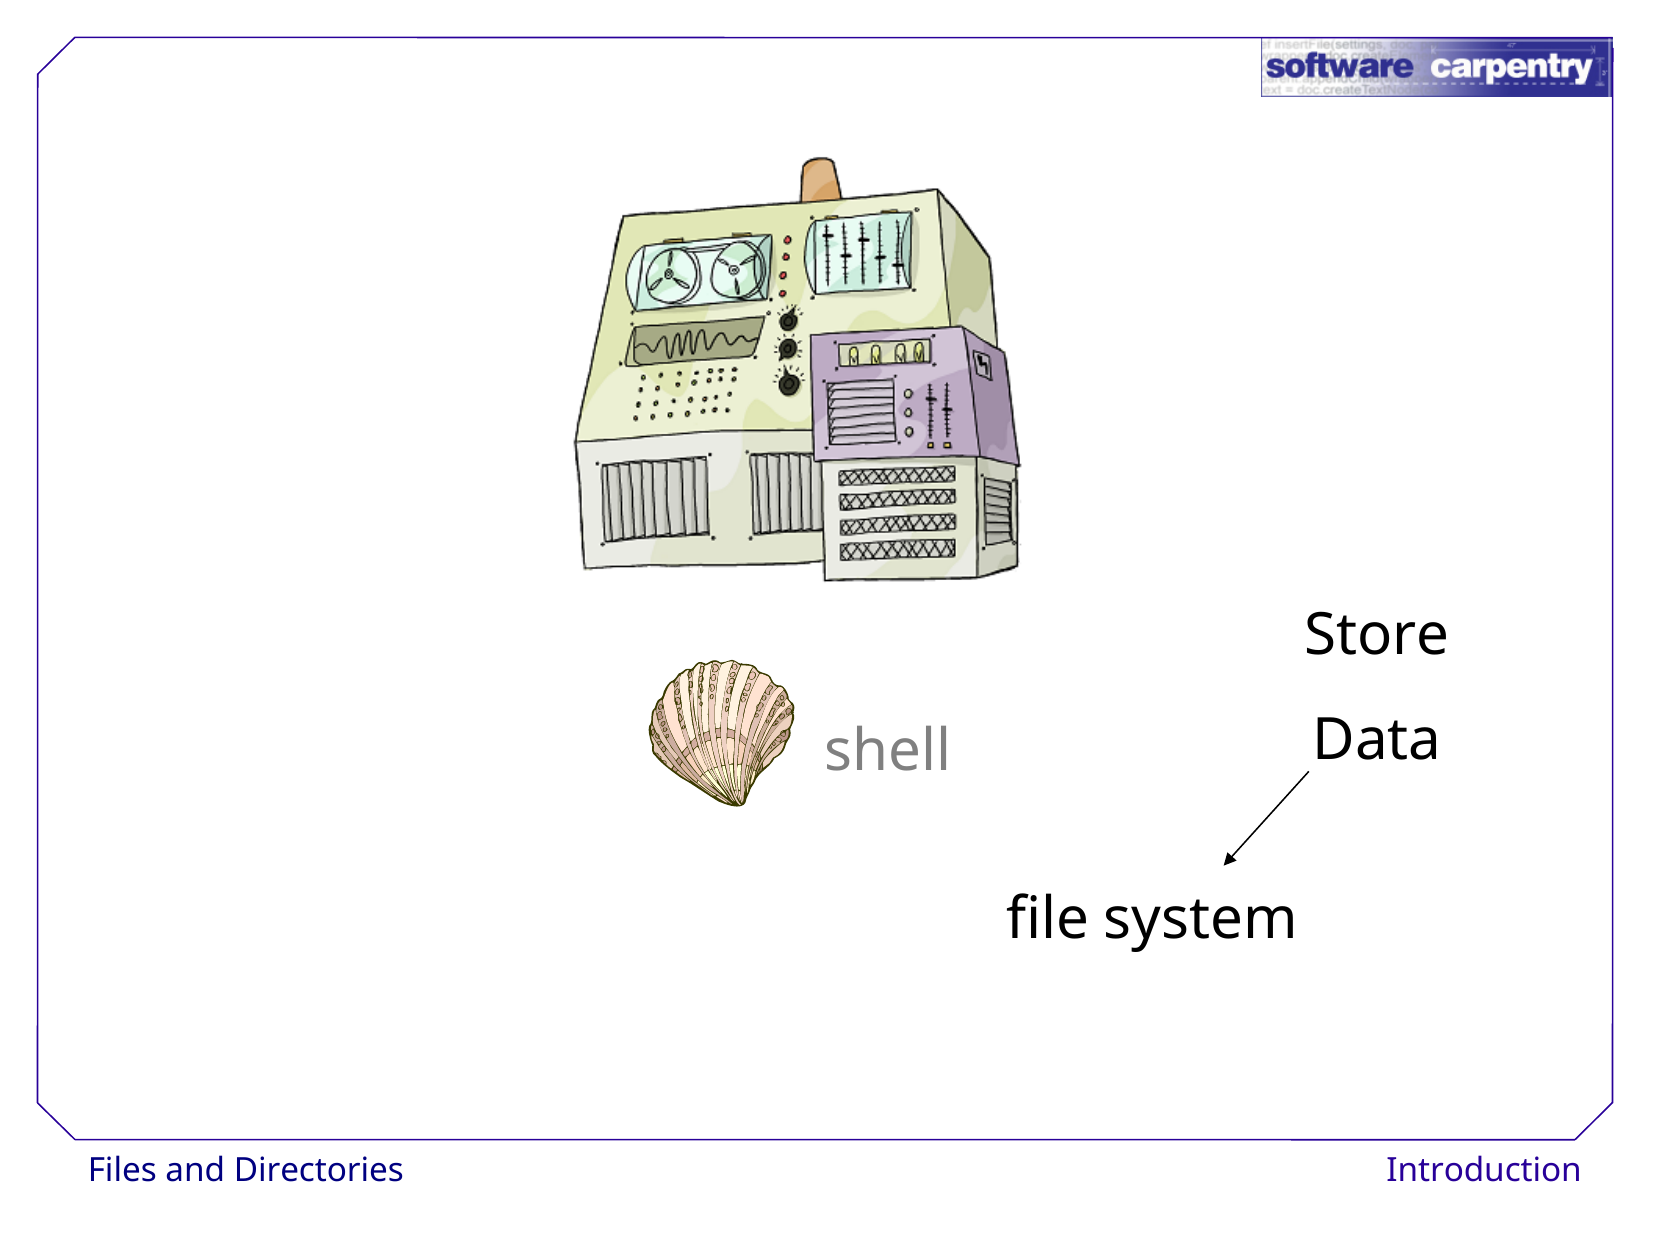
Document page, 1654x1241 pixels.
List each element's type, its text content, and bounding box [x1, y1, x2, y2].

text_box file system [916, 837, 1388, 958]
text_box shell [797, 669, 1042, 791]
text_box Store Data [1214, 553, 1540, 780]
picture [647, 657, 797, 811]
picture [524, 109, 1081, 616]
picture [1261, 39, 1613, 97]
